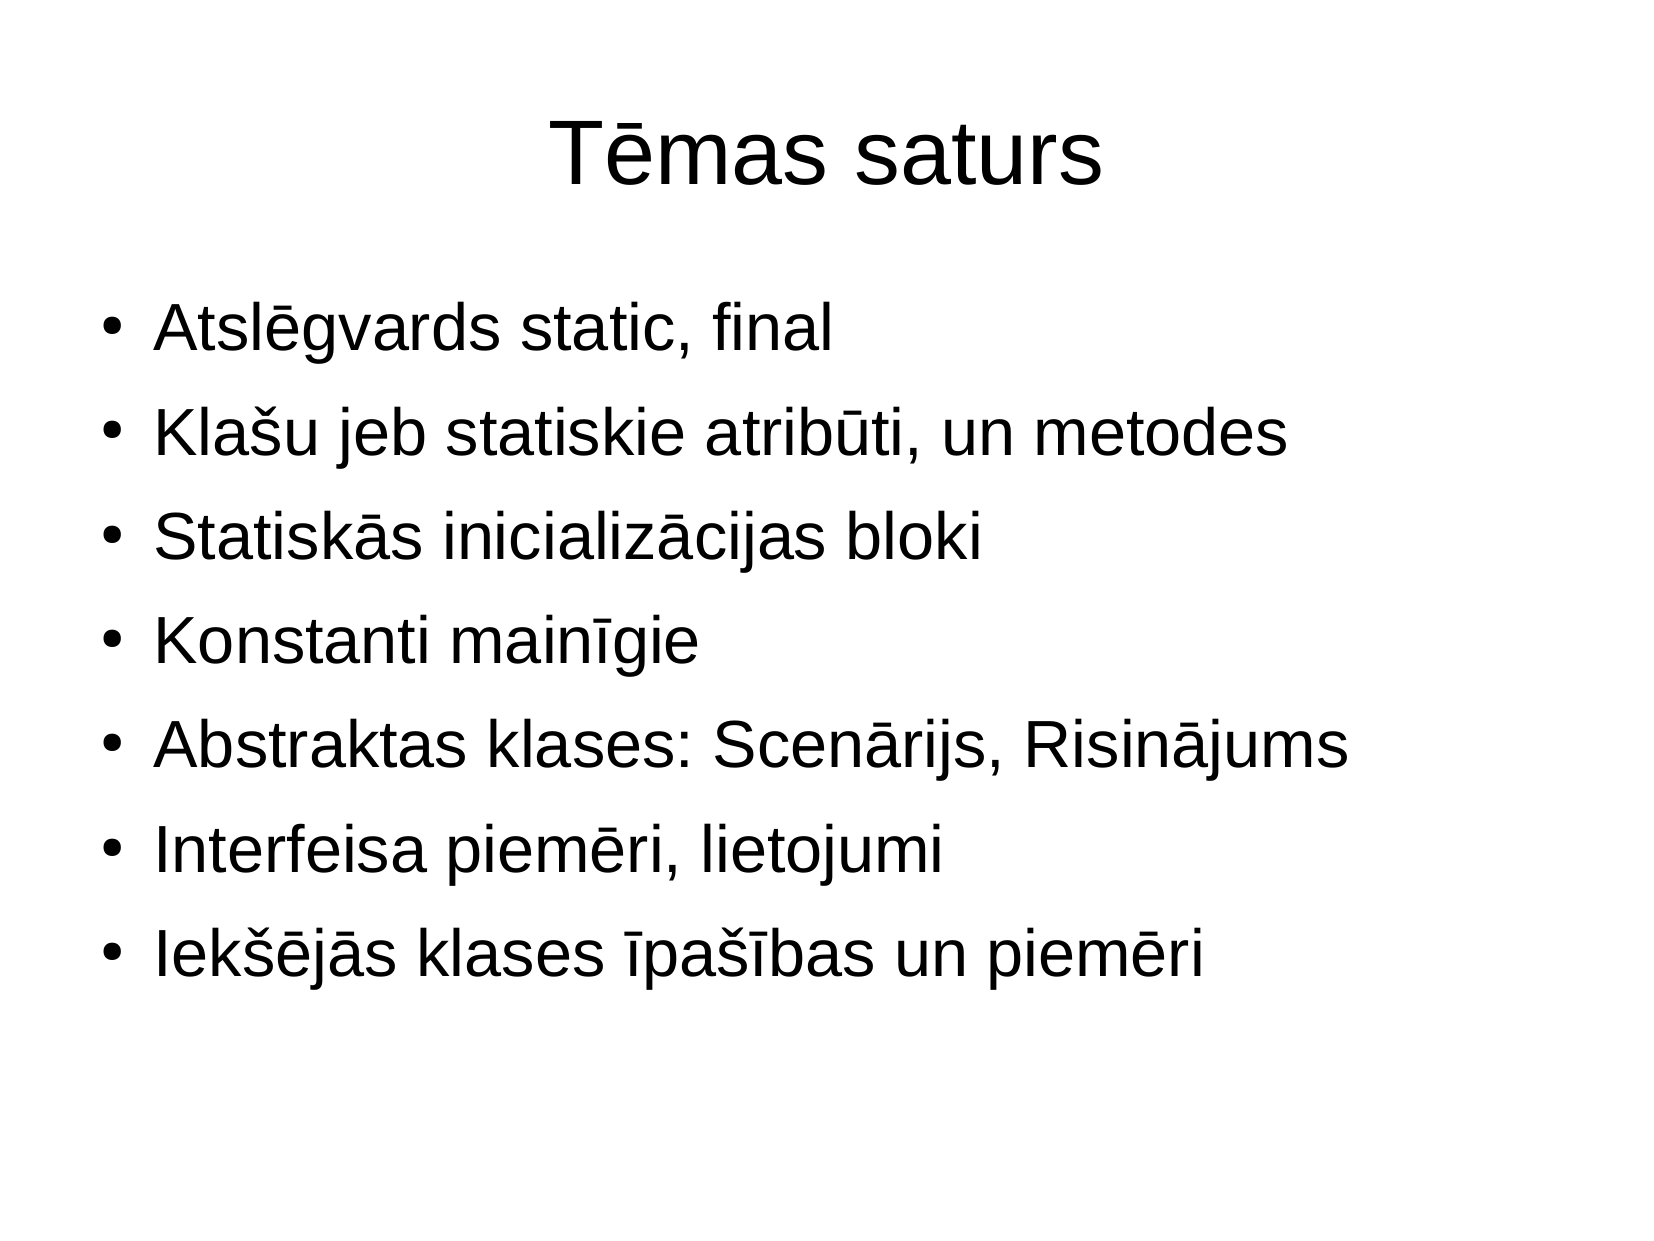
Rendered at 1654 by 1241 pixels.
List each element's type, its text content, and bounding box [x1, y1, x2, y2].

list Atslēgvards static, final Klašu jeb statiskie atribūti, un metodes Statiskās inicializācijas bloki Konstanti mainīgie Abstraktas klases: Scenārijs, Risinājums Interfeisa piemēri, lietojumi Iekšējās klases īpašības un piemēri [82, 290, 1538, 1010]
title Tēmas saturs [82, 49, 1571, 257]
